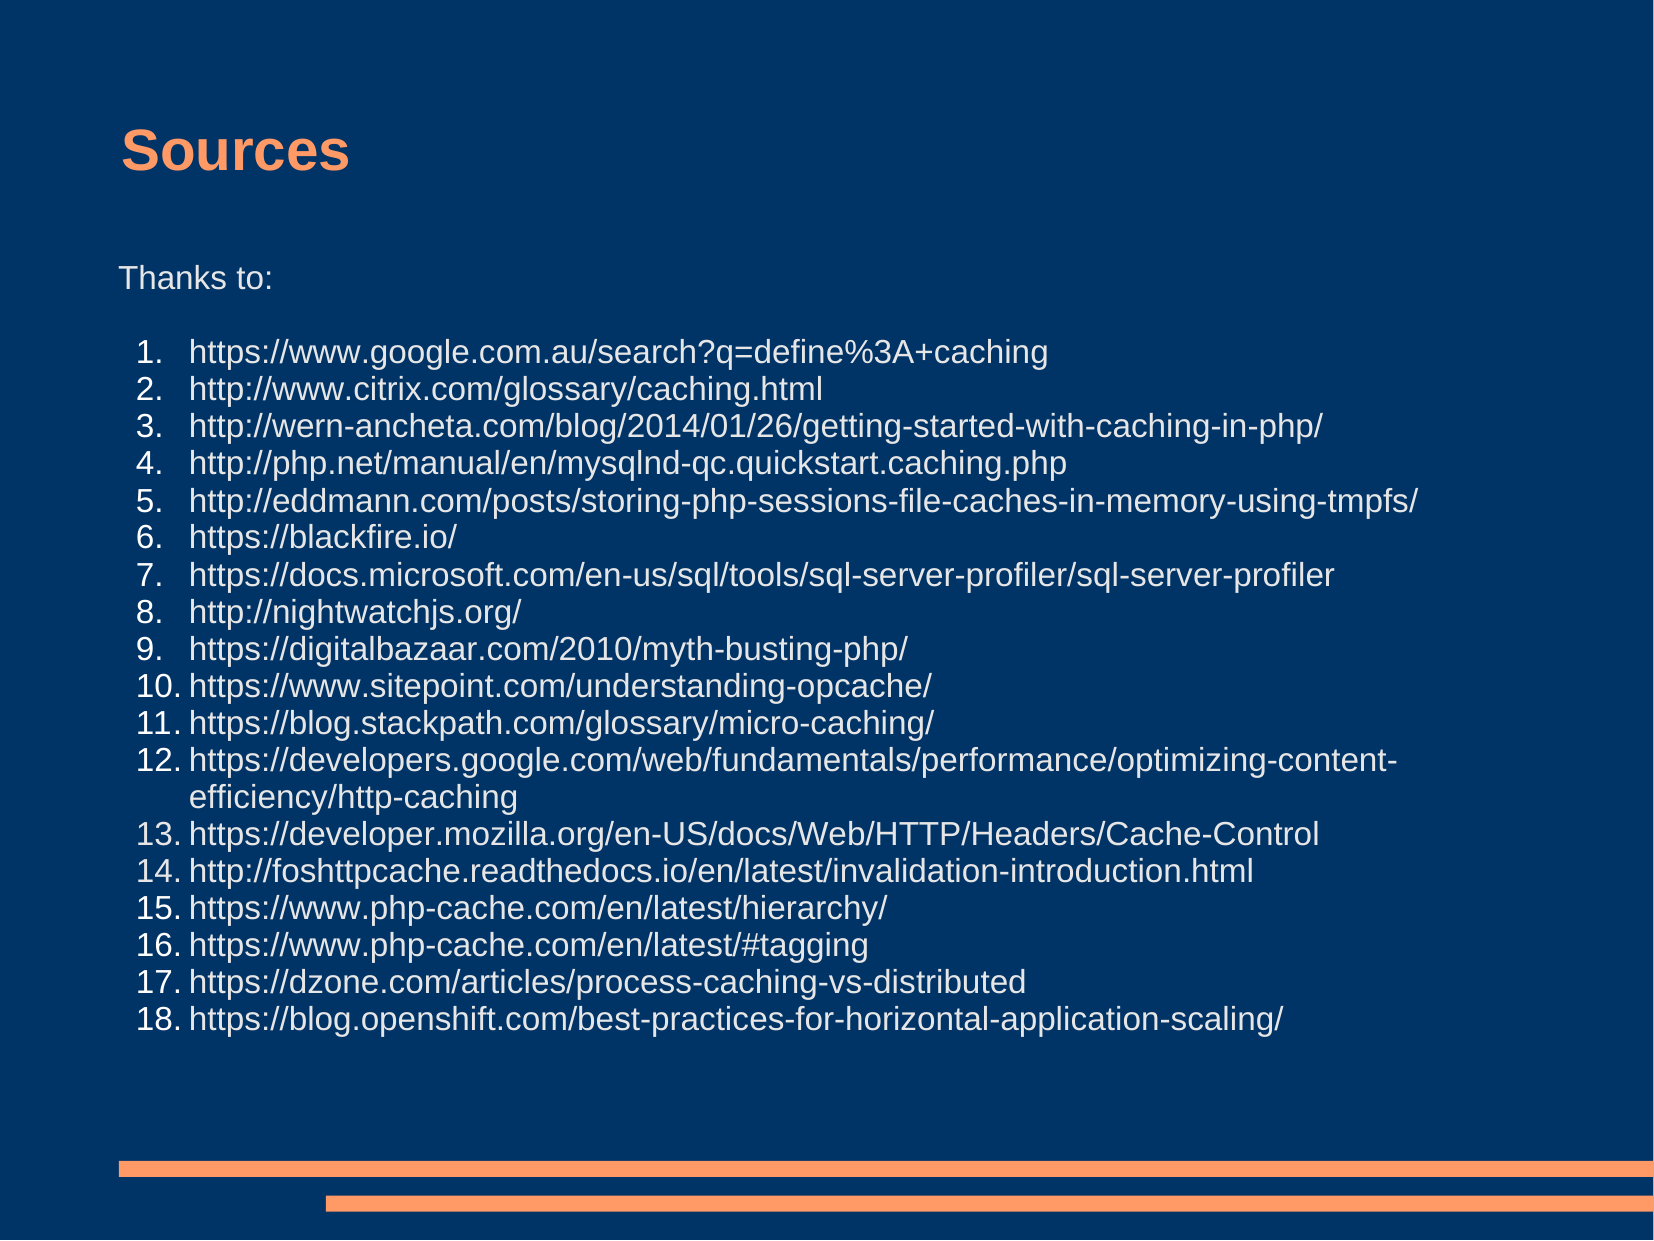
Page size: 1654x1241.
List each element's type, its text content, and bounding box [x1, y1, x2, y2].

list Thanks to: https://www.google.com.au/search?q=define%3A+caching http://www.citrix.com/glossary/caching.html http://wern-ancheta.com/blog/2014/01/26/getting-started-with-caching-in-php/ http://php.net/manual/en/mysqlnd-qc.quickstart.caching.php http://eddmann.com/posts/storing-php-sessions-file-caches-in-memory-using-tmpfs/ https://blackfire.io/ https://docs.microsoft.com/en-us/sql/tools/sql-server-profiler/sql-server-profiler http://nightwatchjs.org/ https://digitalbazaar.com/2010/myth-busting-php/ https://www.sitepoint.com/understanding-opcache/ https://blog.stackpath.com/glossary/micro-caching/ https://developers.google.com/web/fundamentals/performance/optimizing-content-efficiency/http-caching https://developer.mozilla.org/en-US/docs/Web/HTTP/Headers/Cache-Control http://foshttpcache.readthedocs.io/en/latest/invalidation-introduction.html https://www.php-cache.com/en/latest/hierarchy/ https://www.php-cache.com/en/latest/#tagging https://dzone.com/articles/process-caching-vs-distributed https://blog.openshift.com/best-practices-for-horizontal-application-scaling/ [118, 259, 1560, 1045]
title Sources [121, 46, 1534, 254]
